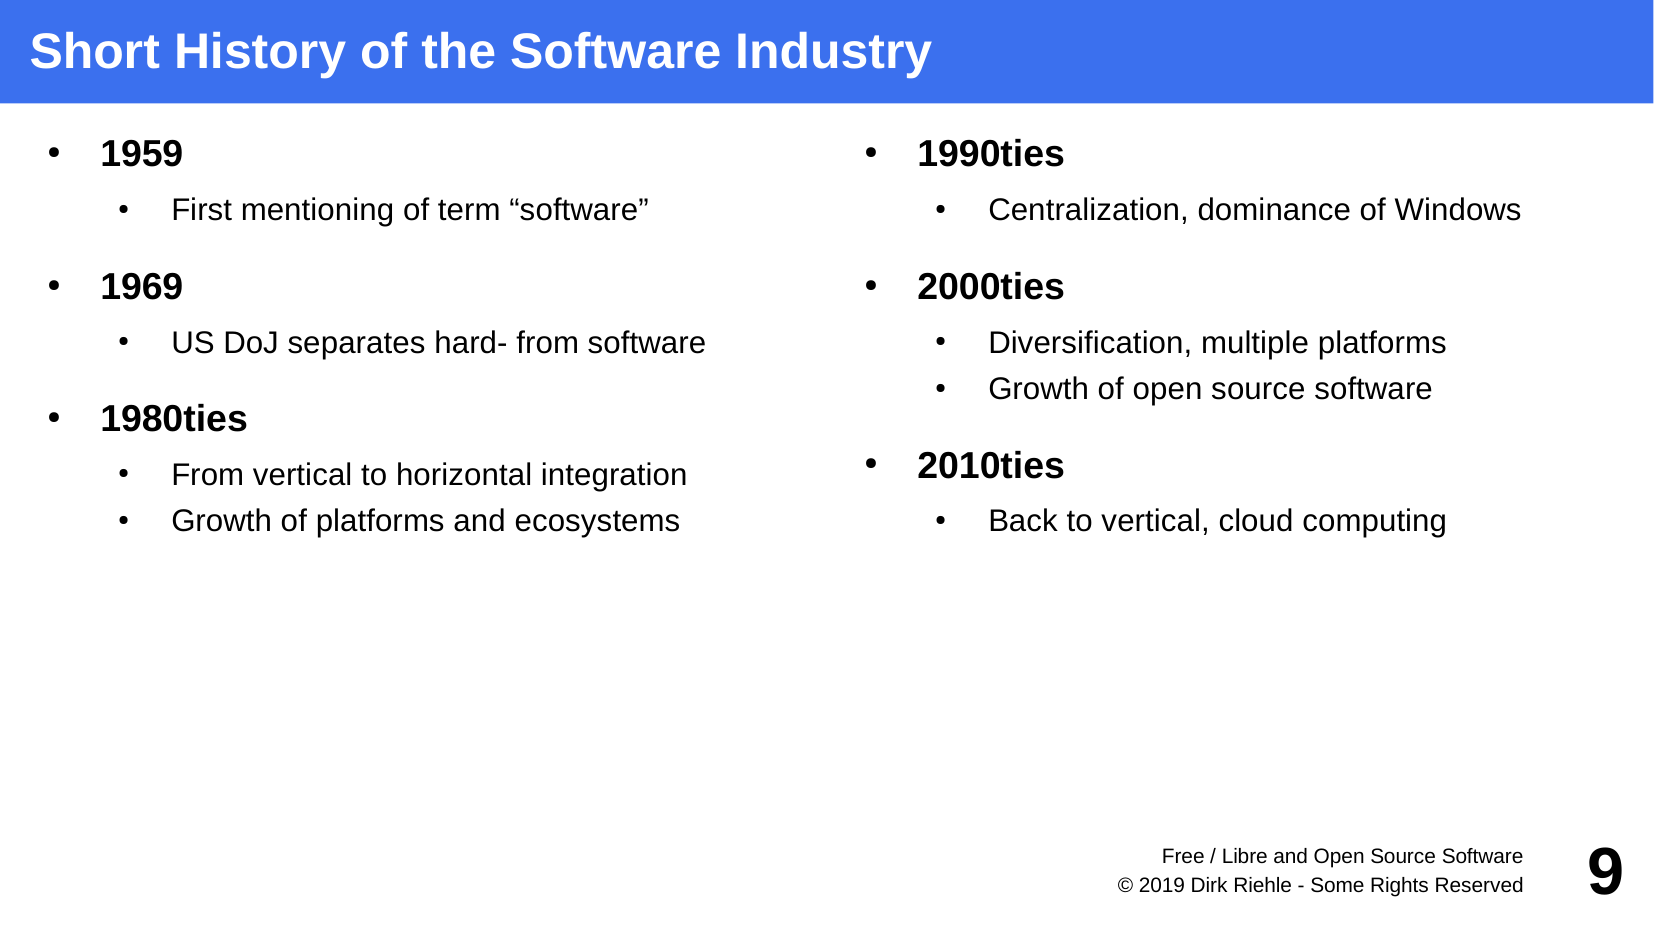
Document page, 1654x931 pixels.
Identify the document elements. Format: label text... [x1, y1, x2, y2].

list 1990ties Centralization, dominance of Windows 2000ties Diversification, multiple platforms Growth of open source software 2010ties Back to vertical, cloud computing [846, 132, 1625, 813]
list 1959 First mentioning of term “software” 1969 US DoJ separates hard- from software 1980ties From vertical to horizontal integration Growth of platforms and ecosystems [29, 132, 808, 813]
title Short History of the Software Industry [0, 0, 1654, 104]
